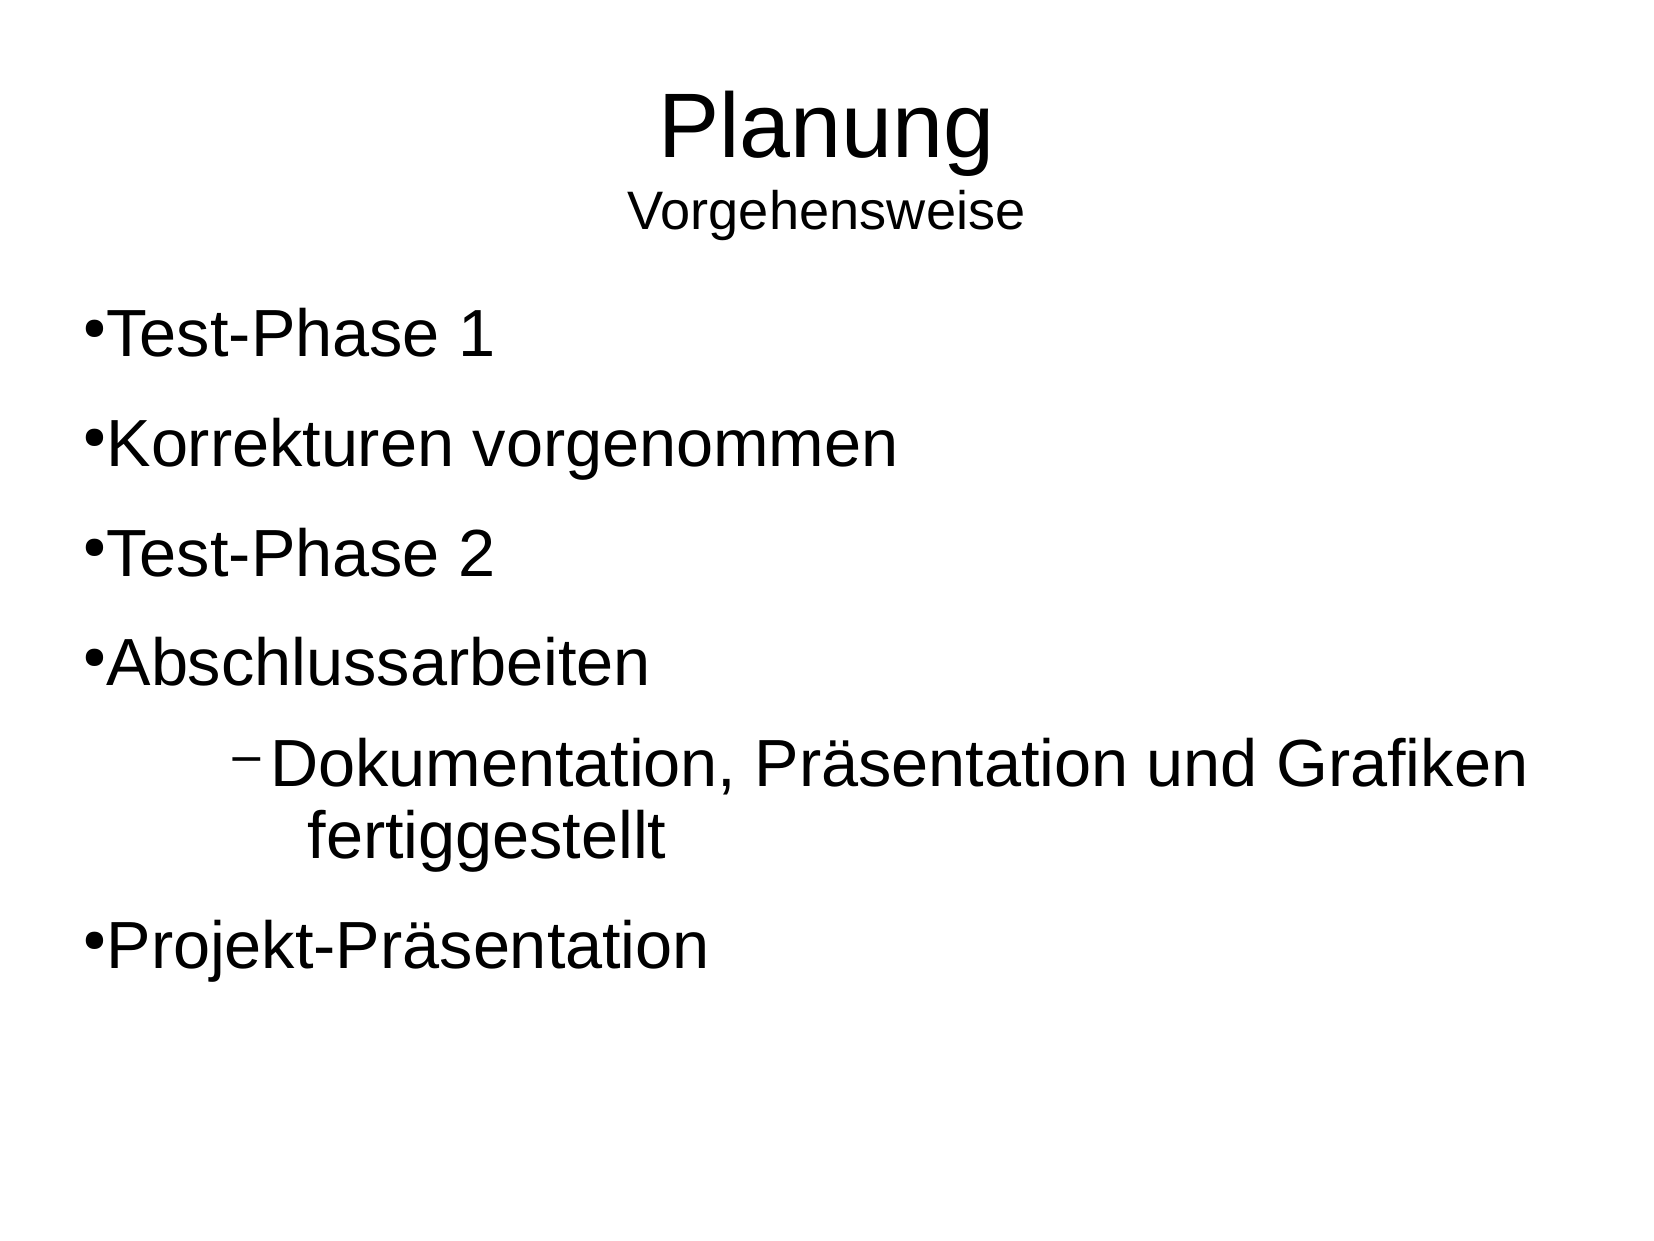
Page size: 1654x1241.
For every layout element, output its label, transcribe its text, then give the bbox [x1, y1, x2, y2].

title Planung Vorgehensweise [82, 49, 1571, 257]
list Test-Phase 1 Korrekturen vorgenommen Test-Phase 2 Abschlussarbeiten Dokumentation, Präsentation und Grafiken fertiggestellt Projekt-Präsentation [82, 290, 1571, 1010]
